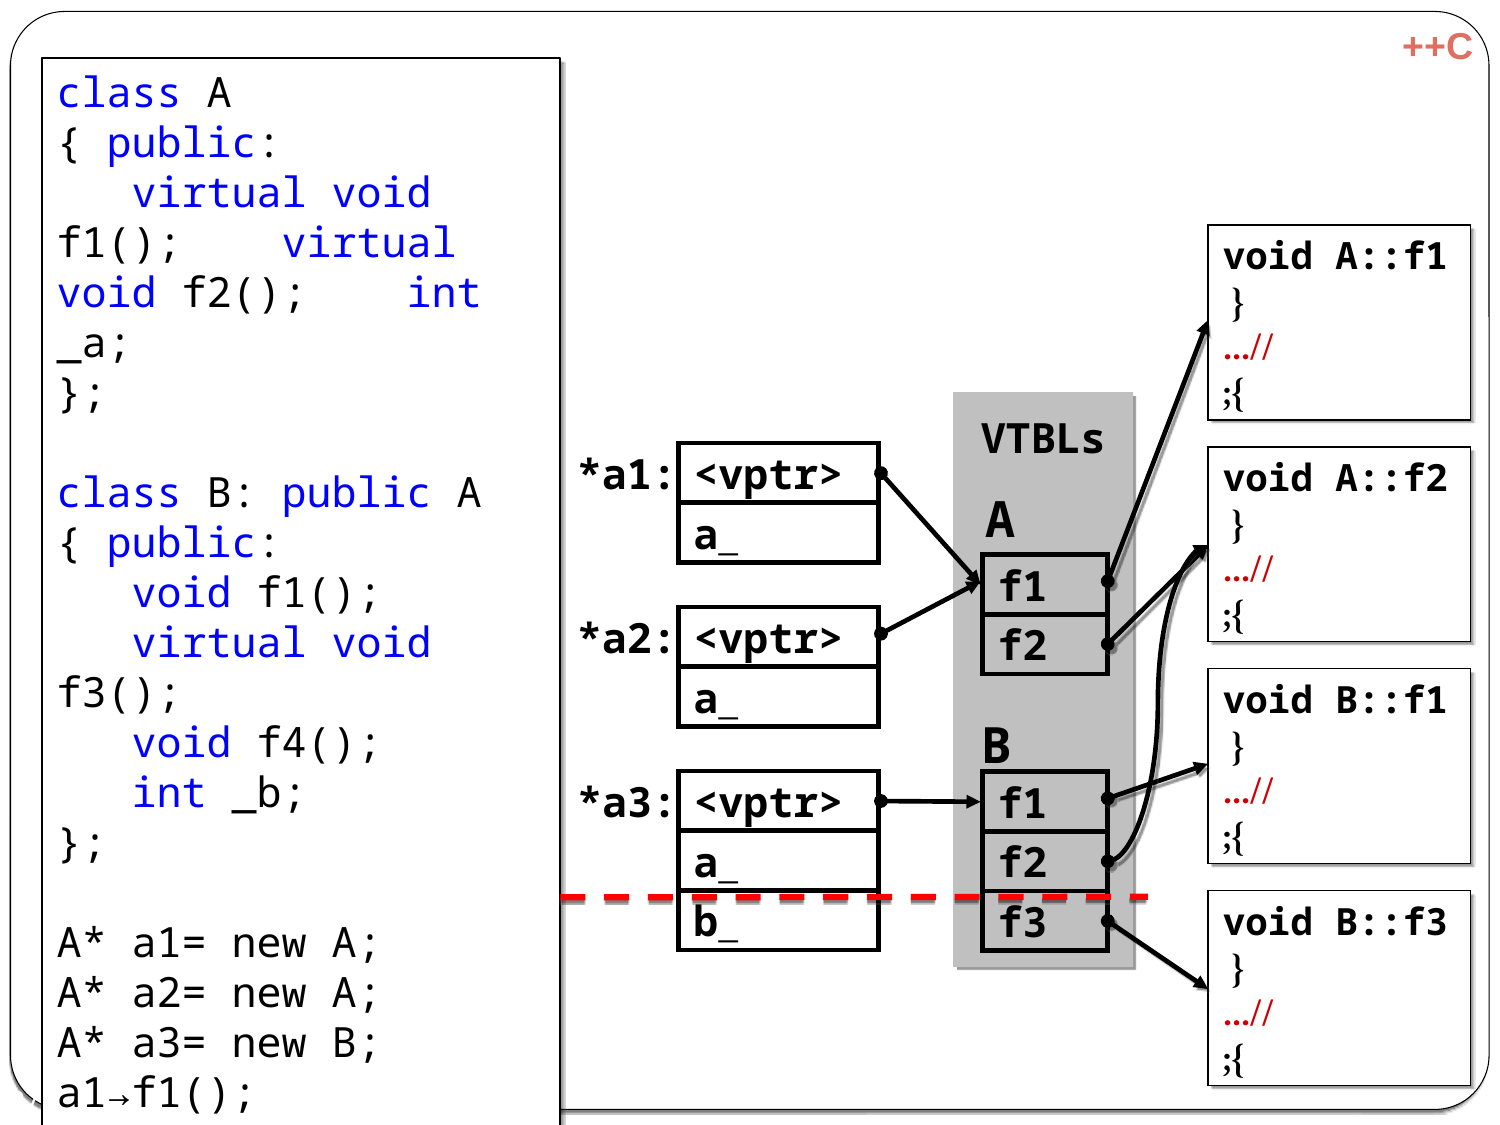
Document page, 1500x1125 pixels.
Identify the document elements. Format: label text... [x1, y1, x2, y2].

text_box _a [678, 830, 879, 890]
text_box _b [678, 890, 879, 950]
text_box A [970, 479, 1031, 555]
text_box f3 [982, 891, 1108, 951]
text_box <vptr> [707, 443, 879, 502]
text_box *a2: [546, 589, 707, 685]
text_box [953, 559, 968, 592]
text_box [1108, 525, 1134, 637]
text_box void B::f1 { //... }; [1208, 668, 1471, 864]
text_box _a [678, 666, 879, 727]
text_box f2 [982, 831, 1108, 891]
text_box void A::f1 { //... }; [1208, 224, 1471, 420]
text_box [953, 392, 1134, 968]
text_box class A { public: virtual void f1(); virtual void f2(); int _a; }; class B: public A { public: void f1(); virtual void f3(); void f4(); int _b; }; A* a1= new A; A* a2= new A; A* a3= new B; a1→f1(); a3→f1(); // same code [41, 58, 561, 1125]
text_box f1 [982, 554, 1108, 614]
text_box f2 [982, 614, 1108, 674]
text_box void A::f2 { //... }; [1208, 446, 1471, 642]
text_box VTBLs [966, 404, 1121, 470]
text_box B [967, 705, 1027, 781]
text_box _a [678, 502, 879, 563]
text_box f1 [982, 771, 1108, 831]
text_box [1108, 793, 1134, 856]
text_box *a3: [547, 753, 708, 849]
text_box void B::f3 { //... }; [1208, 890, 1471, 1086]
slide_number 22 [0, 1074, 50, 1125]
text_box <vptr> [707, 606, 879, 666]
text_box *a1: [546, 425, 707, 521]
text_box [1108, 845, 1134, 935]
text_box <vptr> [708, 771, 879, 830]
